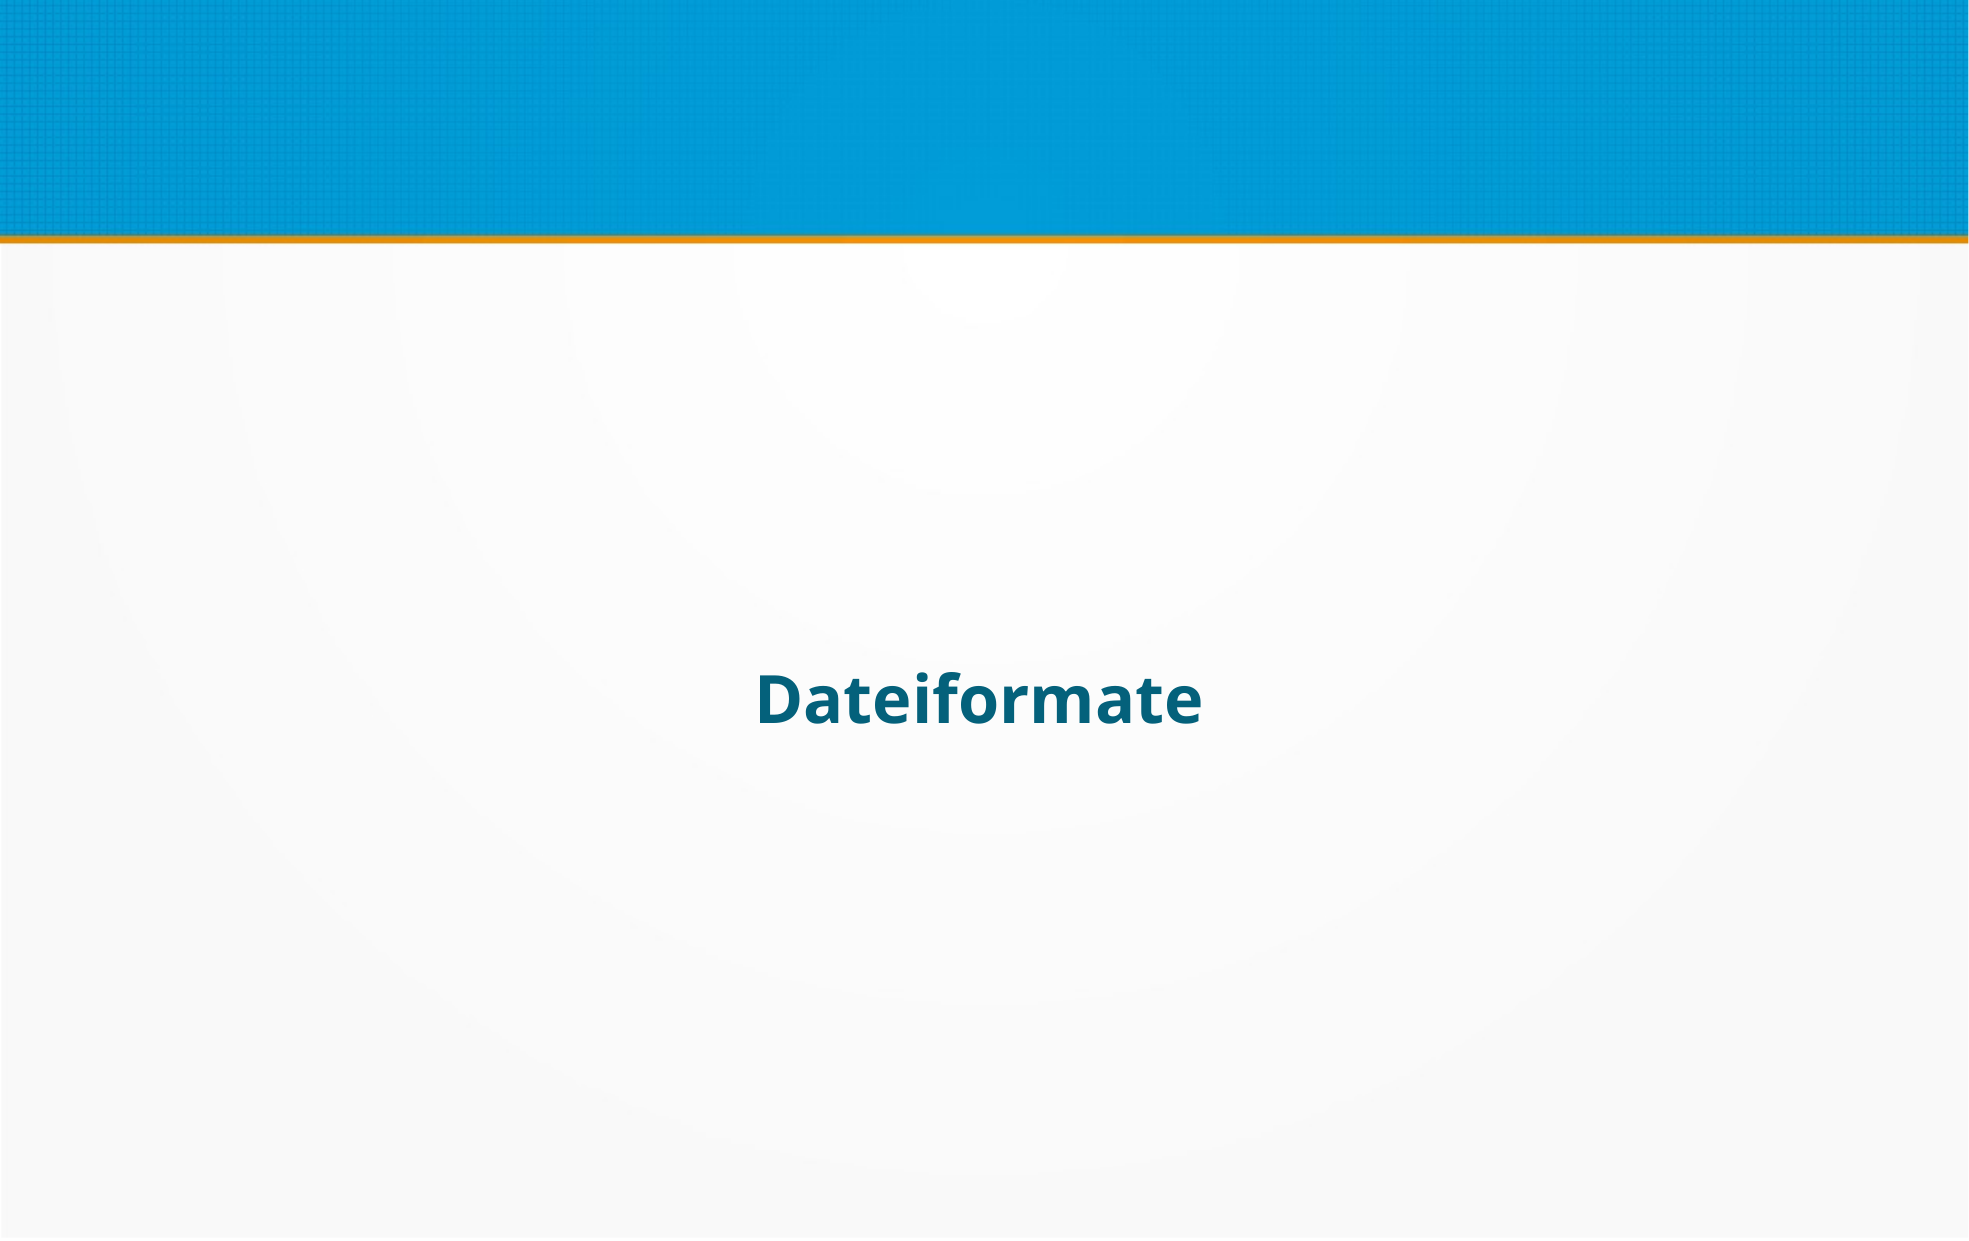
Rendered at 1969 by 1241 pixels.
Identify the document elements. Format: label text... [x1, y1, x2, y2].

subtitle Dateiformate [98, 315, 1861, 1081]
picture [0, 233, 1969, 1241]
